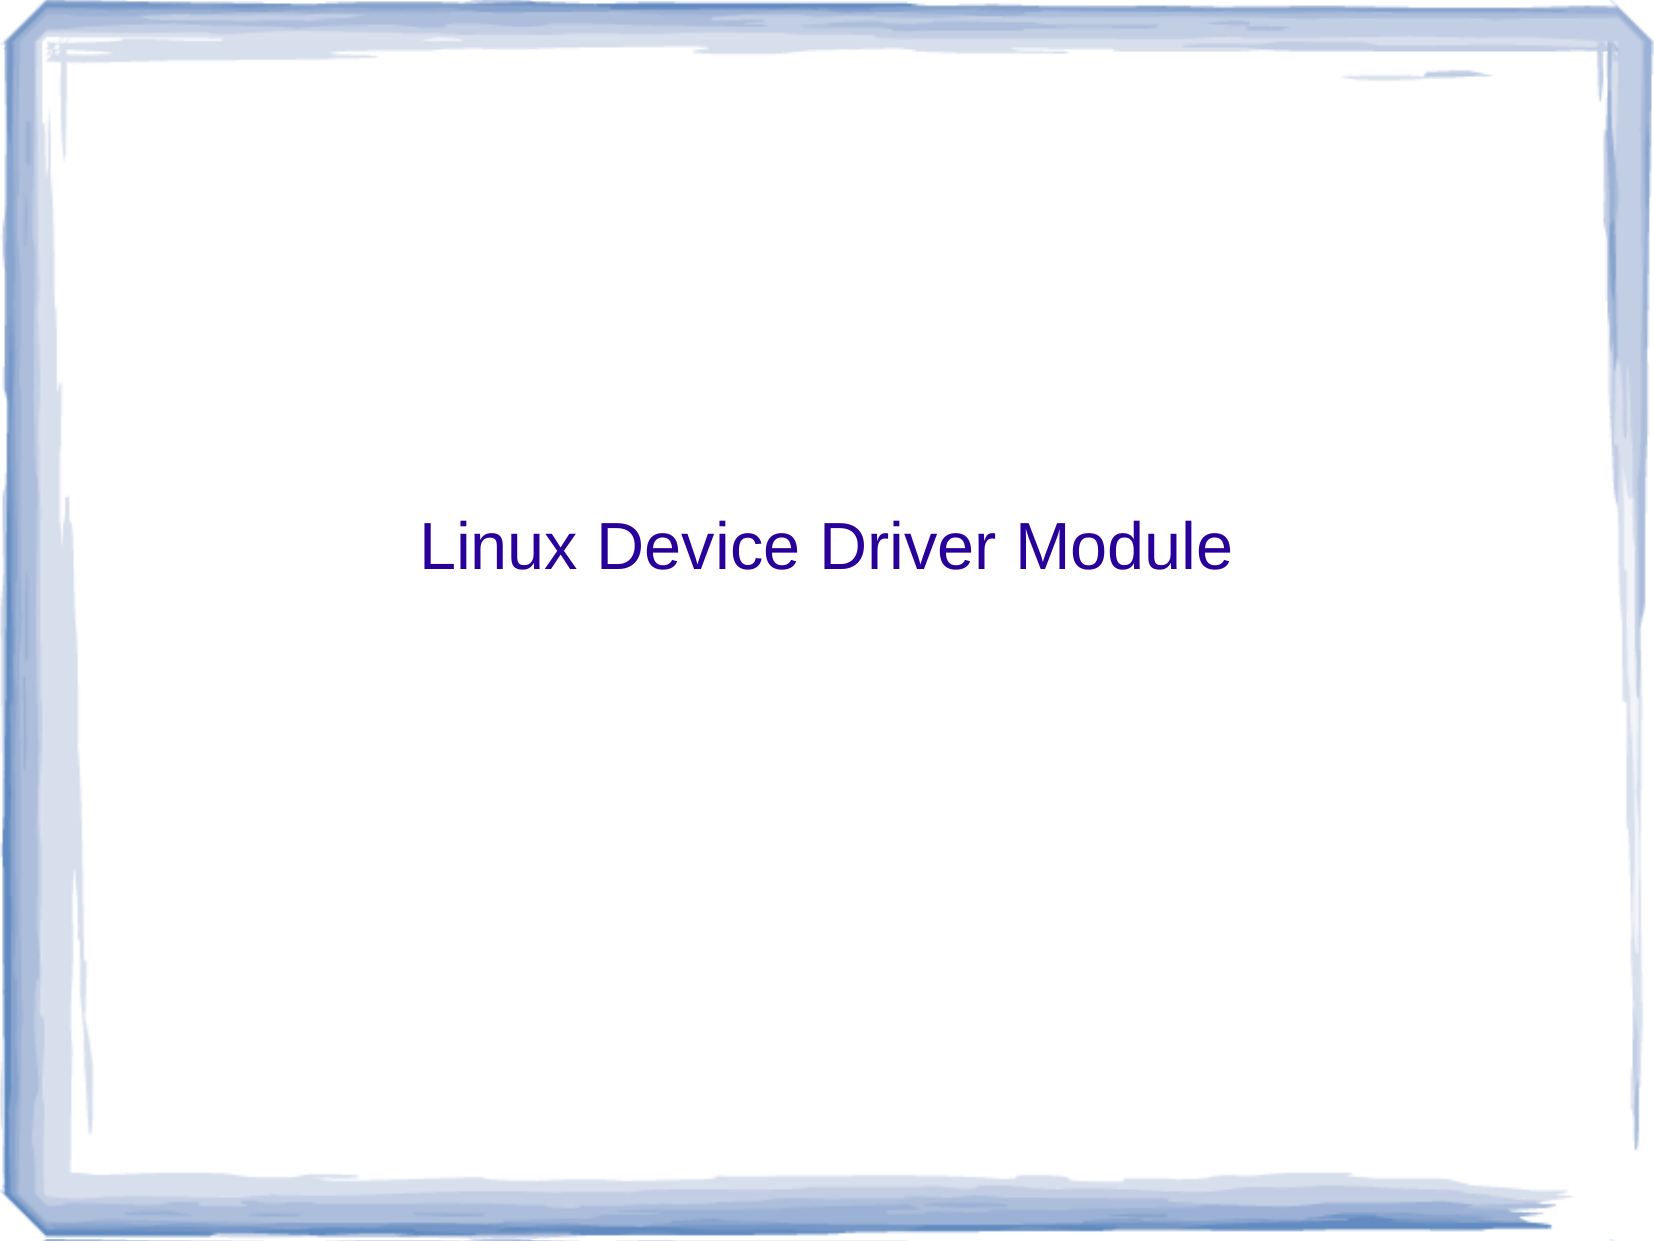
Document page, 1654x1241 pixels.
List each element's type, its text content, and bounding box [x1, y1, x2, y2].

picture [0, 0, 1654, 1241]
subtitle Linux Device Driver Module [82, 49, 1571, 1044]
